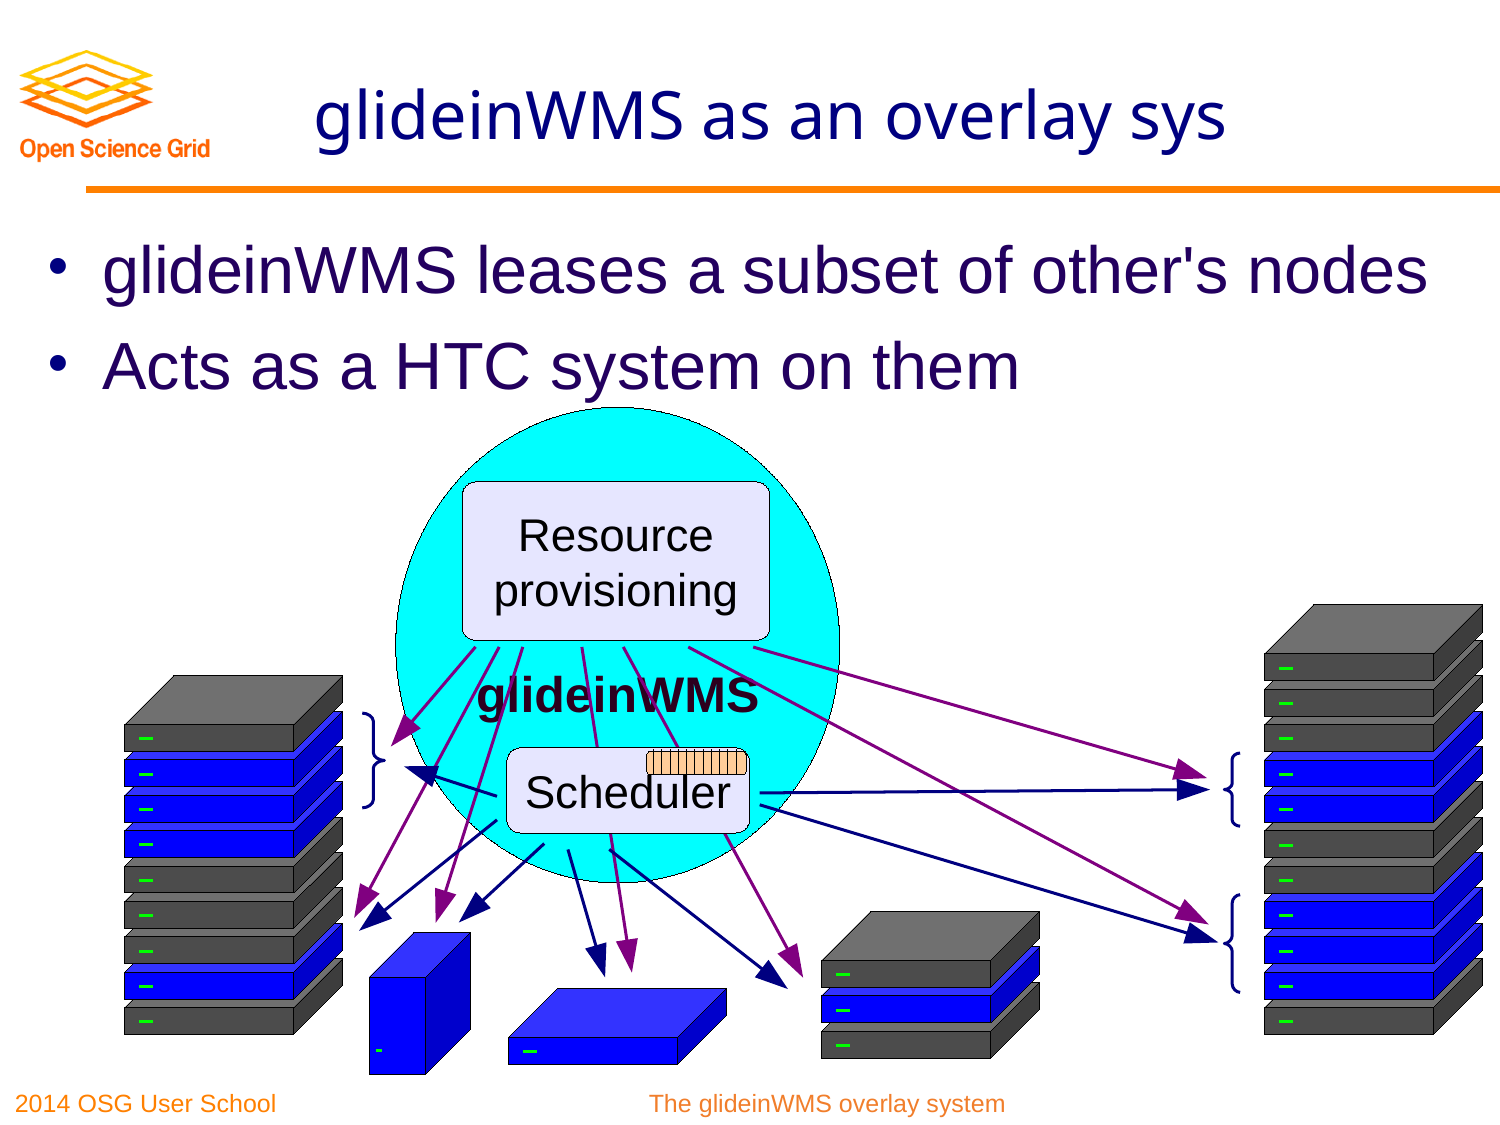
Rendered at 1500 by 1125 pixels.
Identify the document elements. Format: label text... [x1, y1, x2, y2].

text_box [369, 932, 471, 1075]
text_box [1264, 923, 1483, 1000]
text_box [124, 923, 343, 1000]
text_box [1264, 675, 1483, 752]
text_box Scheduler [506, 747, 750, 834]
text_box [124, 958, 343, 1035]
text_box [1264, 852, 1483, 929]
text_box [124, 887, 343, 964]
text_box [124, 746, 343, 823]
text_box [1264, 958, 1483, 1035]
text_box [821, 946, 1040, 1023]
text_box [1264, 711, 1483, 787]
title glideinWMS as an overlay sys [201, 18, 1342, 207]
text_box [821, 982, 1040, 1059]
text_box [1264, 746, 1483, 823]
text_box [124, 817, 343, 893]
text_box [1264, 640, 1483, 717]
text_box [1264, 781, 1483, 858]
text_box [124, 852, 343, 929]
text_box [508, 988, 727, 1065]
text_box [1264, 604, 1483, 681]
text_box Resource provisioning [462, 481, 770, 641]
text_box [1264, 887, 1483, 964]
text_box [1264, 817, 1483, 894]
text_box [124, 675, 343, 752]
picture [0, 27, 201, 179]
text_box [124, 781, 343, 858]
list glideinWMS leases a subset of other's nodes Acts as a HTC system on them [31, 218, 1473, 962]
text_box [646, 751, 747, 775]
text_box [124, 711, 343, 787]
text_box [821, 911, 1040, 988]
